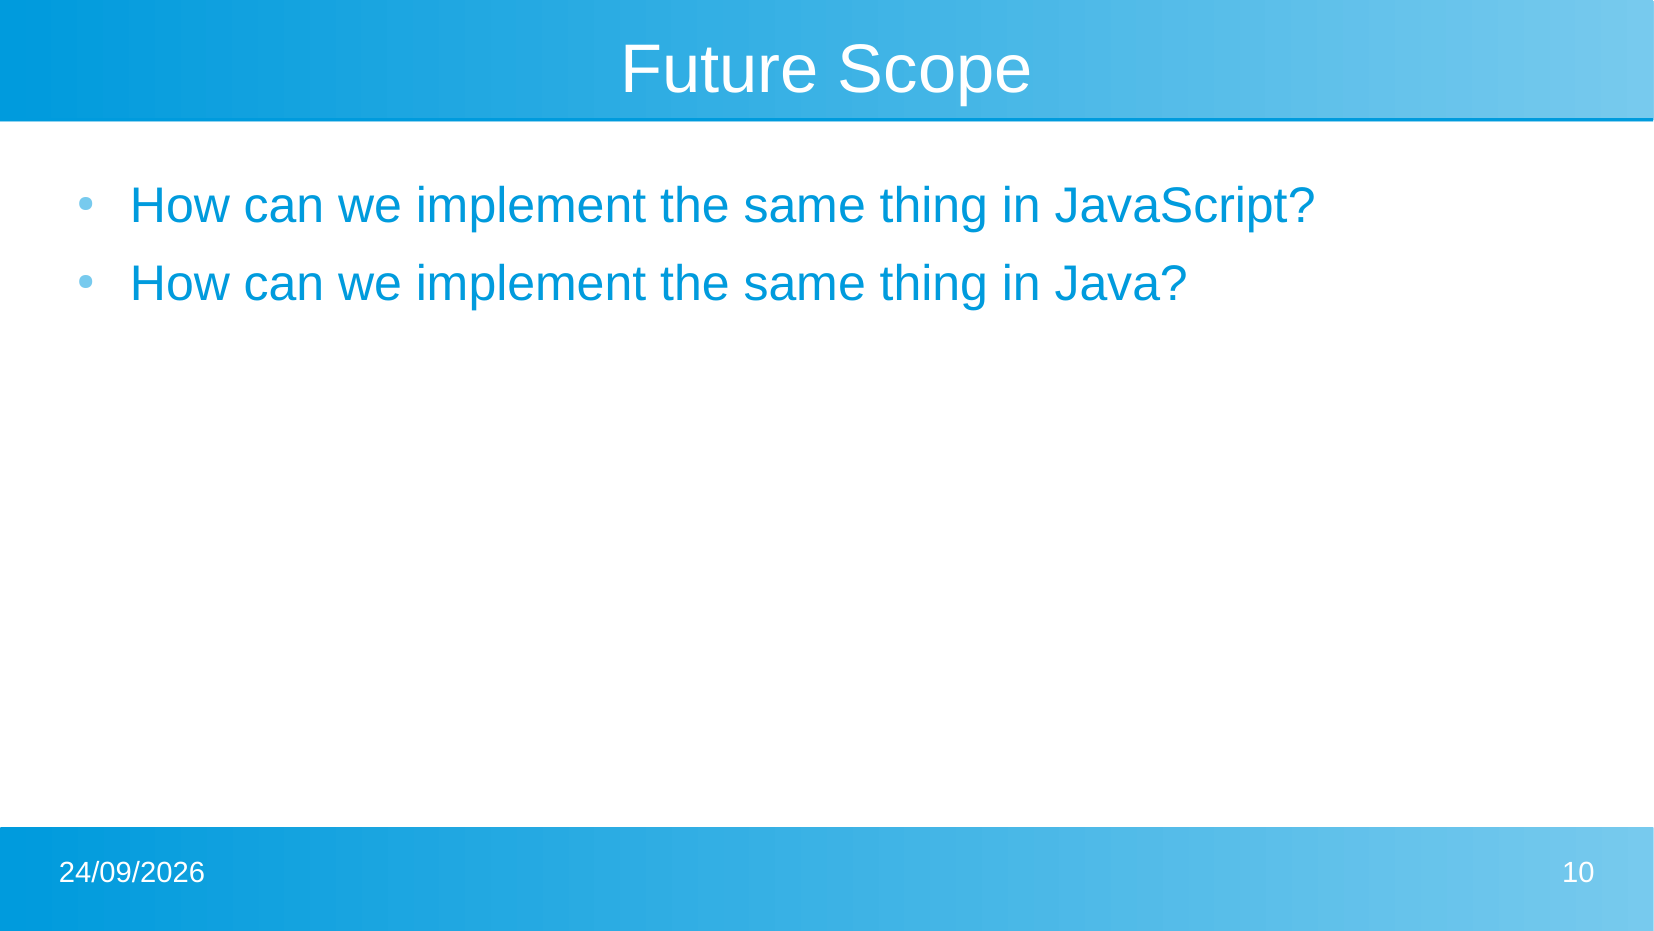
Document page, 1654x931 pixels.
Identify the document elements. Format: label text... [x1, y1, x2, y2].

title Future Scope [59, 29, 1595, 108]
list How can we implement the same thing in JavaScript? How can we implement the same thing in Java? [59, 177, 1595, 768]
